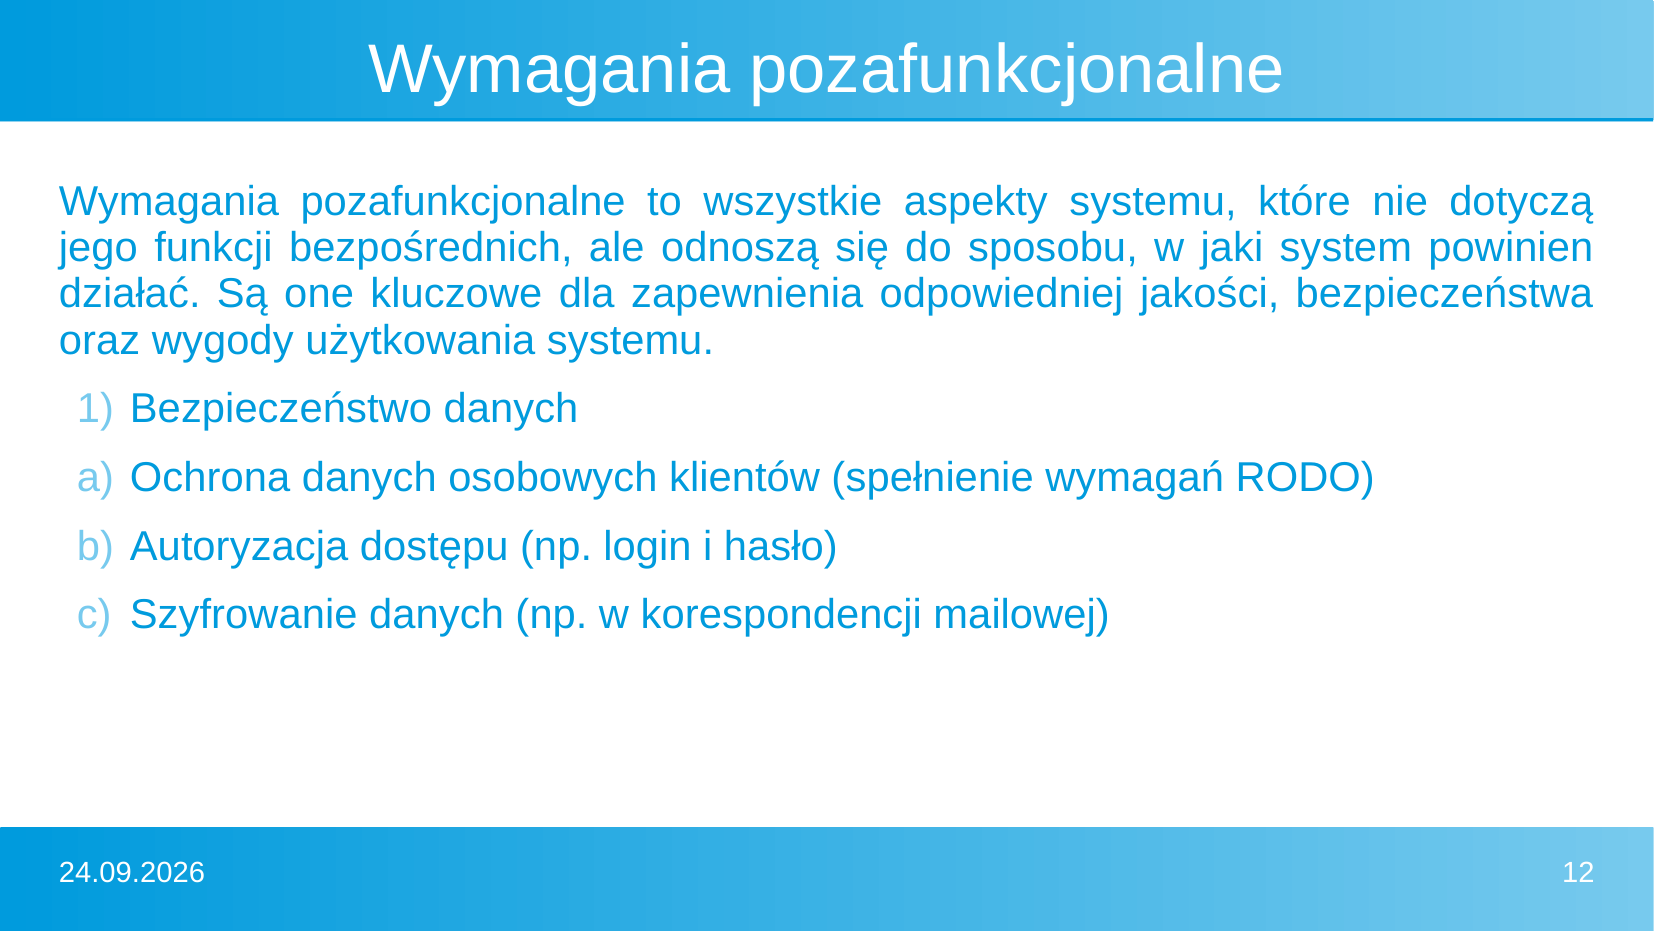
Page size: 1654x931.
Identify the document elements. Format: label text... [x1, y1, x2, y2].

title Wymagania pozafunkcjonalne [59, 29, 1595, 108]
list Wymagania pozafunkcjonalne to wszystkie aspekty systemu, które nie dotyczą jego funkcji bezpośrednich, ale odnoszą się do sposobu, w jaki system powinien działać. Są one kluczowe dla zapewnienia odpowiedniej jakości, bezpieczeństwa oraz wygody użytkowania systemu. Bezpieczeństwo danych Ochrona danych osobowych klientów (spełnienie wymagań RODO) Autoryzacja dostępu (np. login i hasło) Szyfrowanie danych (np. w korespondencji mailowej) [59, 177, 1595, 768]
